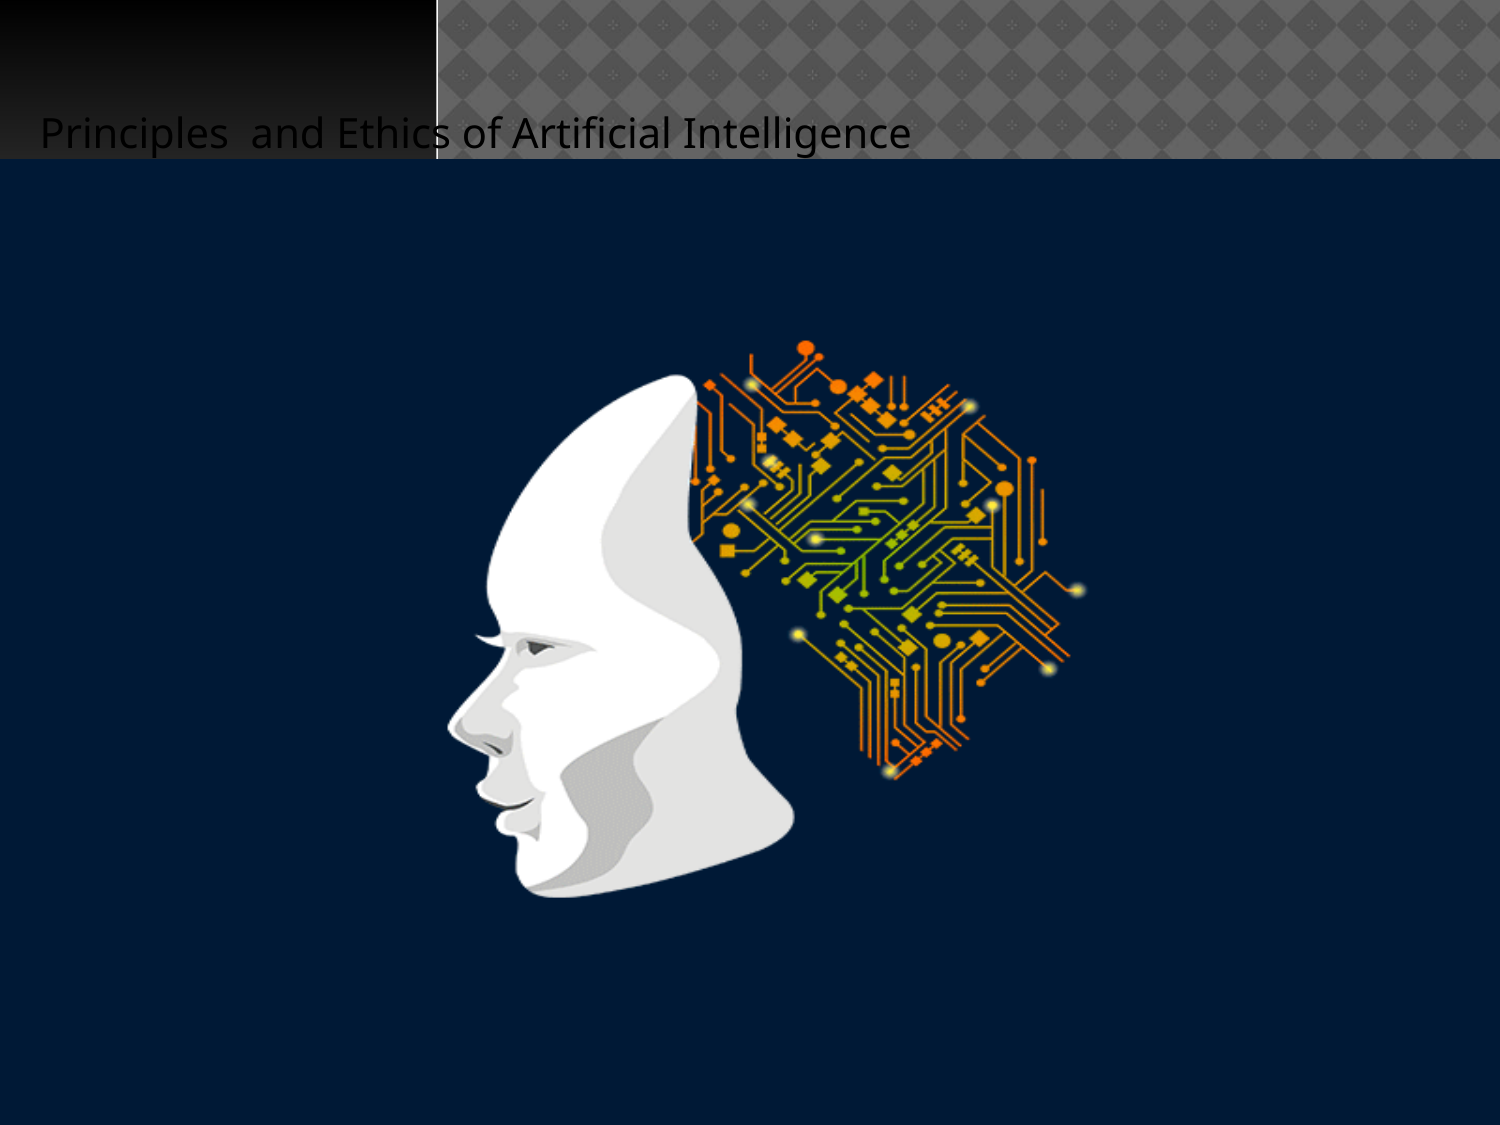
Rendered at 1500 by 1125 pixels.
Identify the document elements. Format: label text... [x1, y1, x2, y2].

picture [0, 0, 1500, 1125]
text_box Principles and Ethics of Artificial Intelligence [24, 49, 1438, 265]
